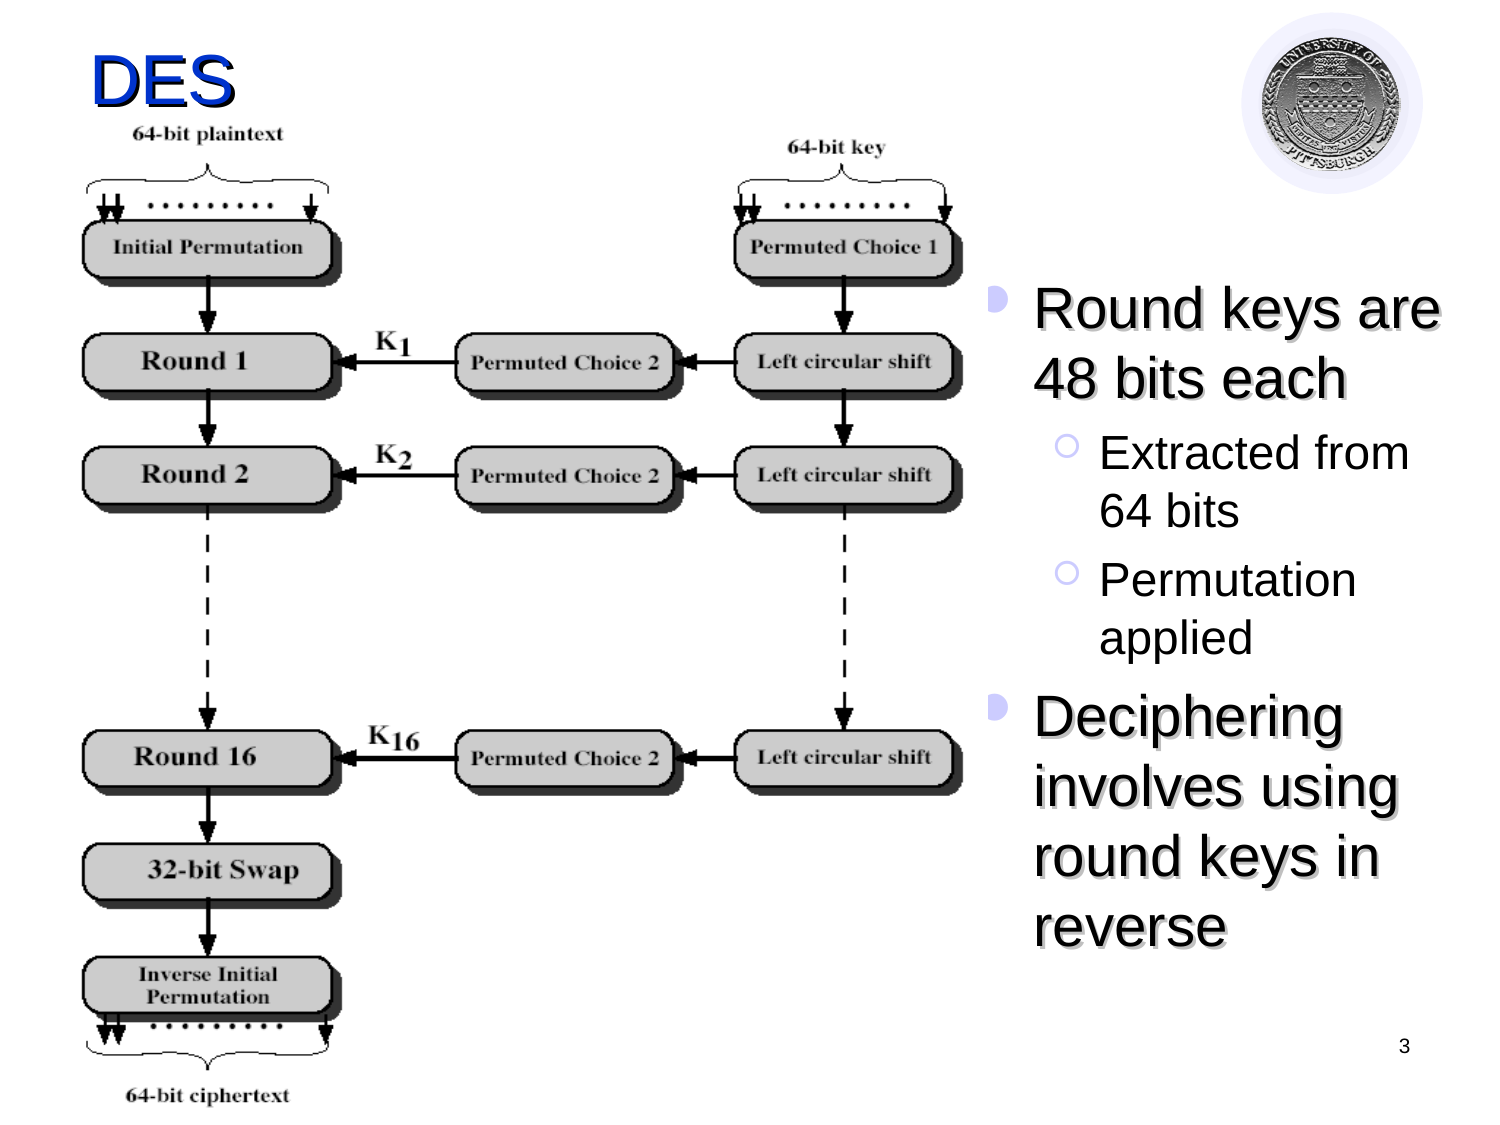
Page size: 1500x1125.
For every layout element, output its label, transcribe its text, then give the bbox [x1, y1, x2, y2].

list Round keys are 48 bits each Extracted from 64 bits Permutation applied Deciphering involves using round keys in reverse [988, 262, 1475, 1006]
picture [50, 74, 988, 1125]
title DES [75, 24, 1426, 213]
